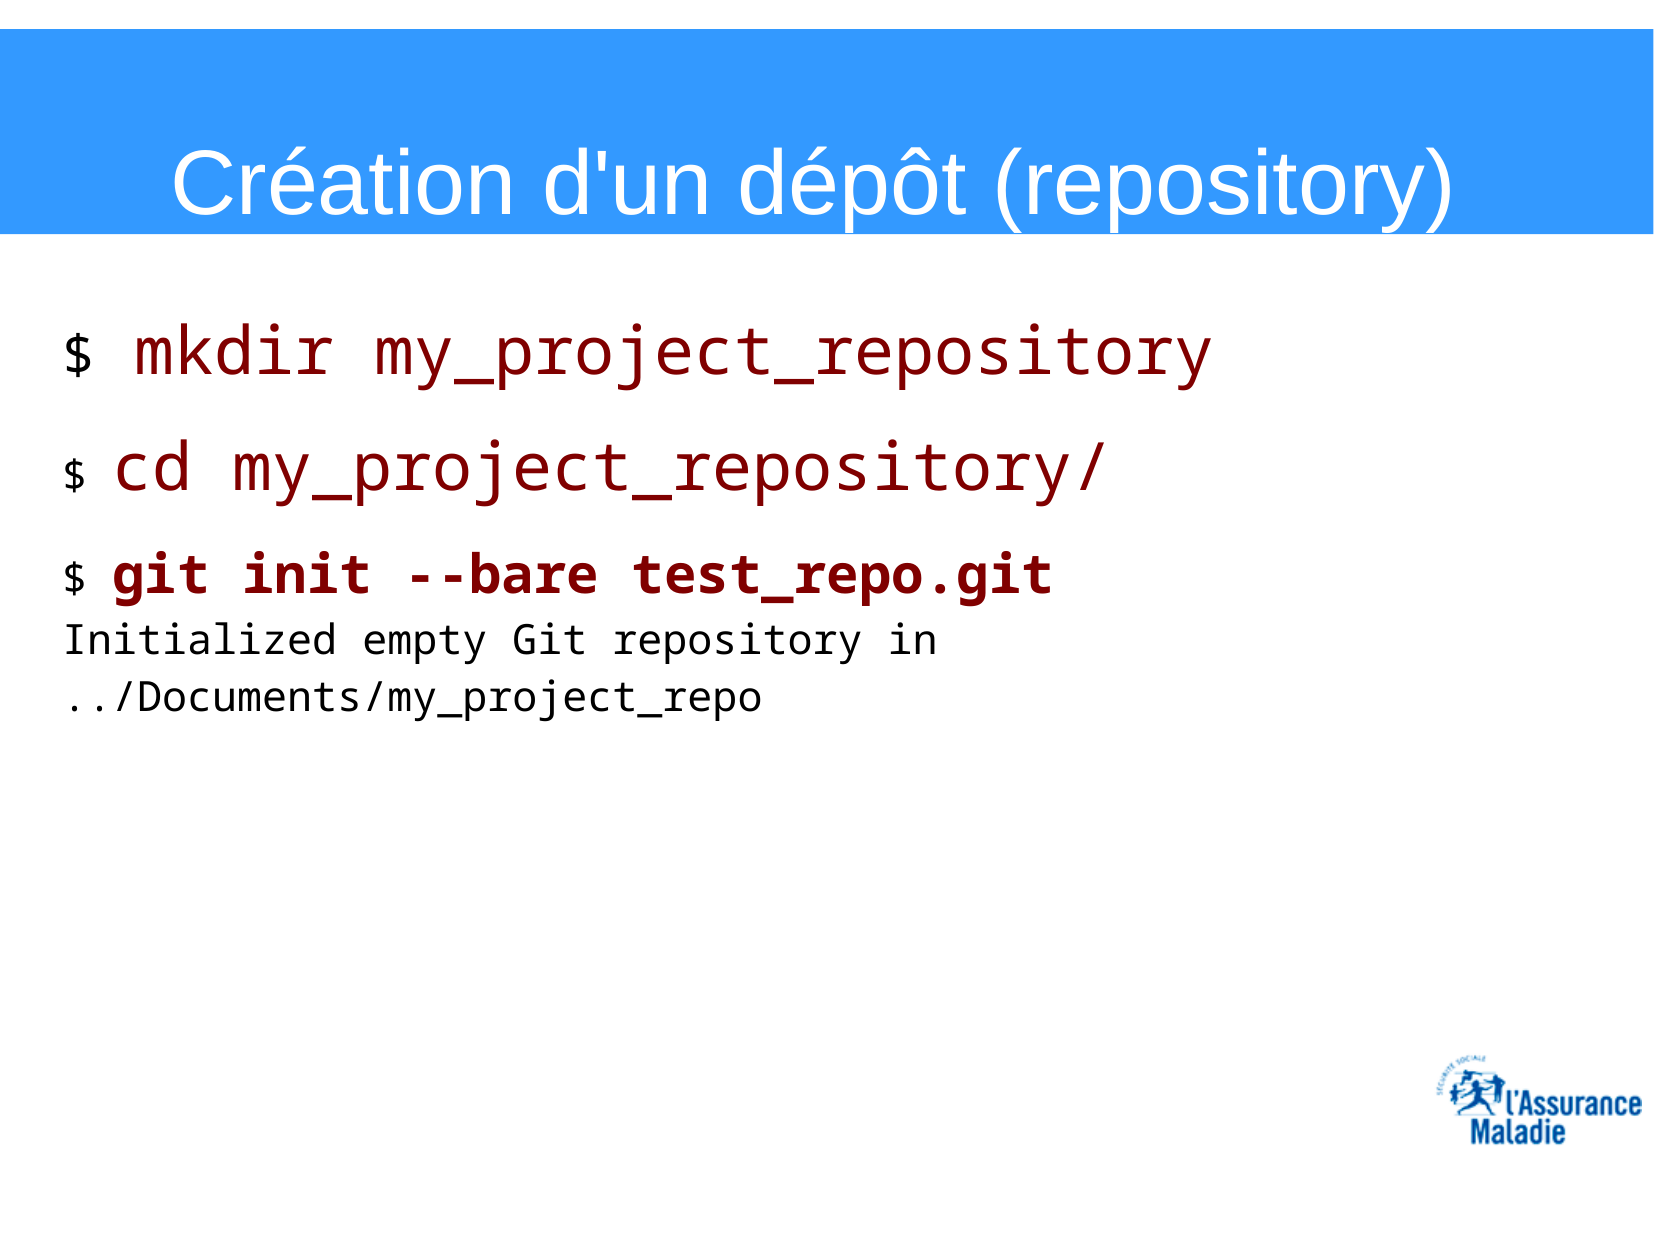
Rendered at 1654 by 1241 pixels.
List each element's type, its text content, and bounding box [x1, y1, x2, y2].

title Création d'un dépôt (repository) [0, 29, 1654, 235]
text_box $ mkdir my_project_repository $ cd my_project_repository/ $ git init --bare test_repo.git Initialized empty Git repository in ../Documents/my_project_repo [47, 295, 1619, 863]
picture [1415, 1051, 1642, 1146]
